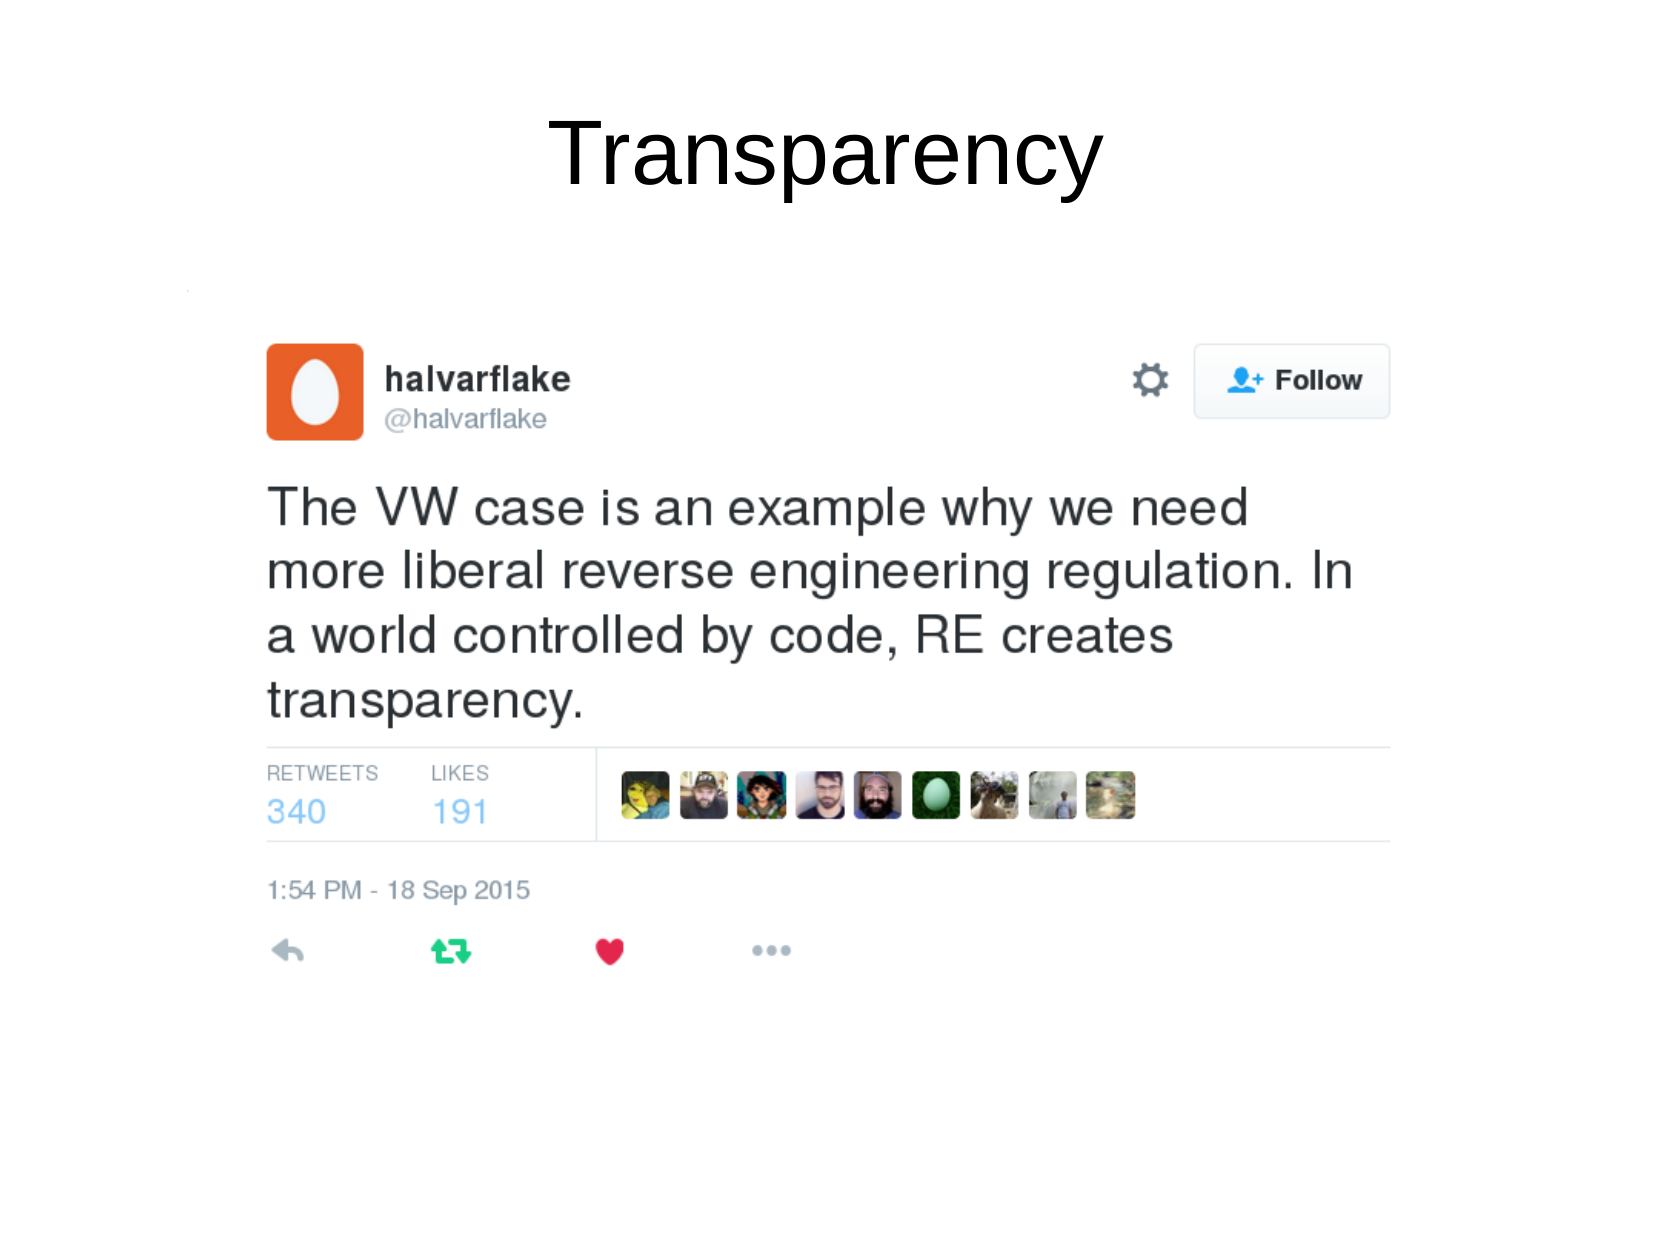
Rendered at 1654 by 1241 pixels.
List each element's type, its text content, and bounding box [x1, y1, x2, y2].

picture [187, 290, 1466, 1010]
title Transparency [82, 49, 1571, 257]
